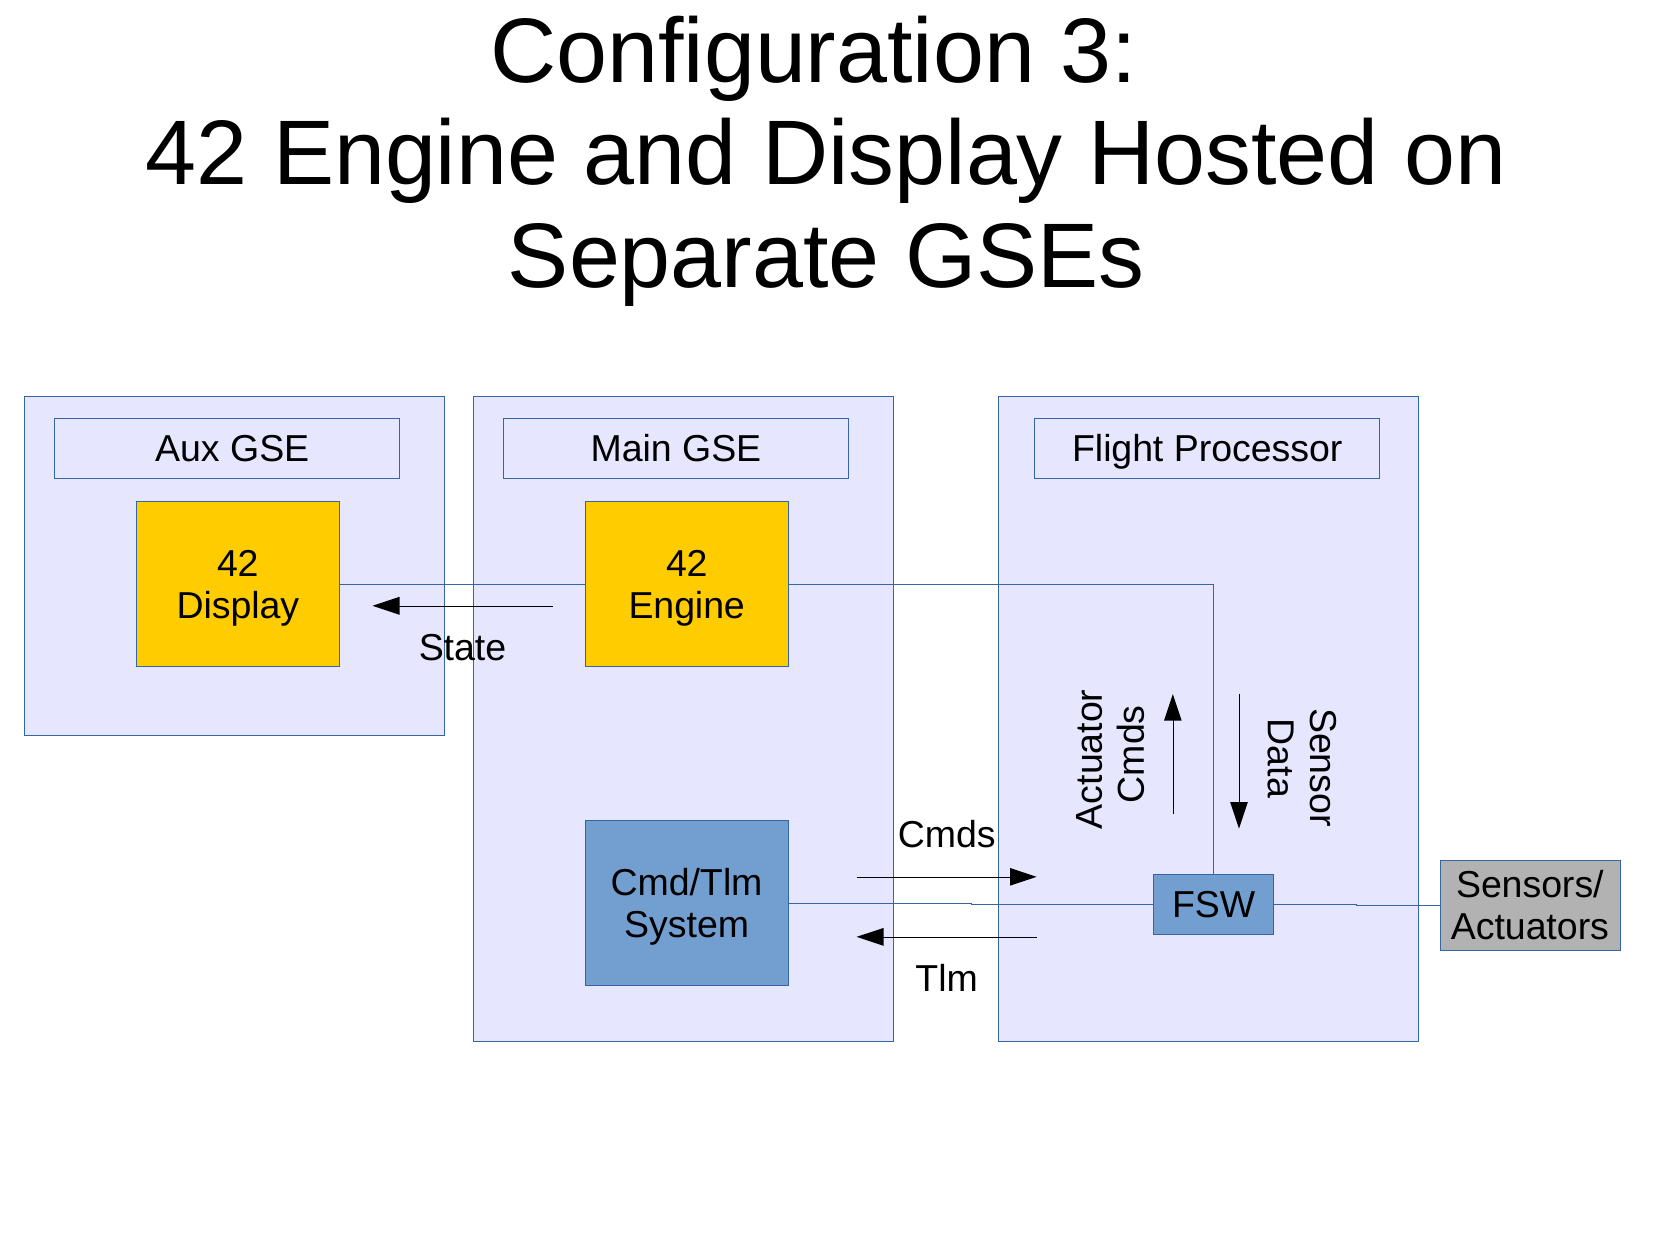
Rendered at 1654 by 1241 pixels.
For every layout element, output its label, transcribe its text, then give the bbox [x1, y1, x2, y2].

text_box Main GSE [503, 418, 849, 479]
text_box [24, 396, 445, 736]
text_box [473, 585, 894, 1042]
text_box Aux GSE [54, 418, 400, 479]
text_box Flight Processor [1034, 418, 1380, 479]
text_box Sensors/ Actuators [1440, 860, 1621, 951]
text_box [998, 585, 1213, 904]
title Configuration 3: 42 Engine and Display Hosted on Separate GSEs [82, 0, 1571, 306]
text_box 42 Engine [585, 501, 789, 667]
text_box [998, 396, 1419, 905]
text_box [473, 396, 894, 584]
text_box [998, 905, 1419, 1042]
text_box FSW [1153, 874, 1274, 935]
text_box 42 Display [136, 501, 340, 667]
text_box Cmd/Tlm System [585, 820, 789, 986]
